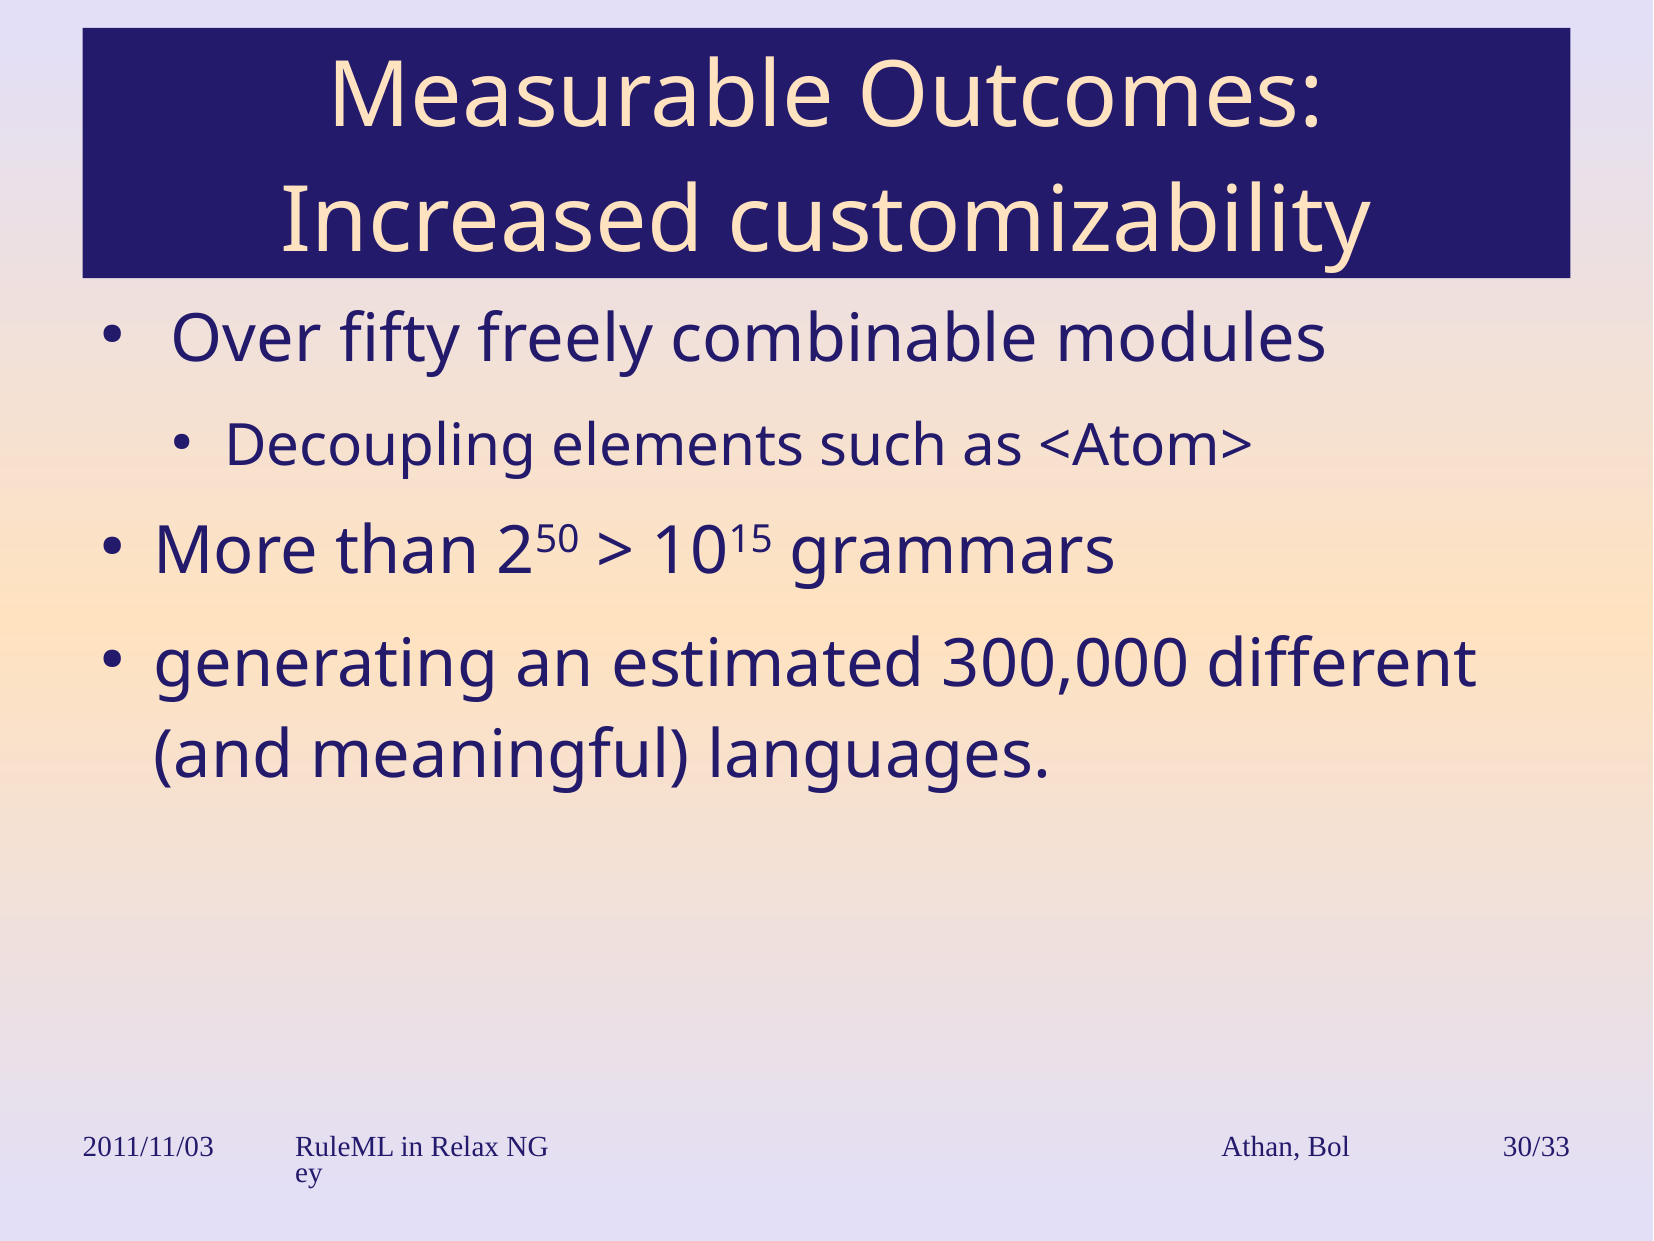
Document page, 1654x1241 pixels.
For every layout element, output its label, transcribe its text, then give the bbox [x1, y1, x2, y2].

title Measurable Outcomes: Increased customizability [82, 49, 1571, 258]
list Over fifty freely combinable modules Decoupling elements such as <Atom> More than 250 > 1015 grammars generating an estimated 300,000 different (and meaningful) languages. [82, 290, 1571, 1109]
